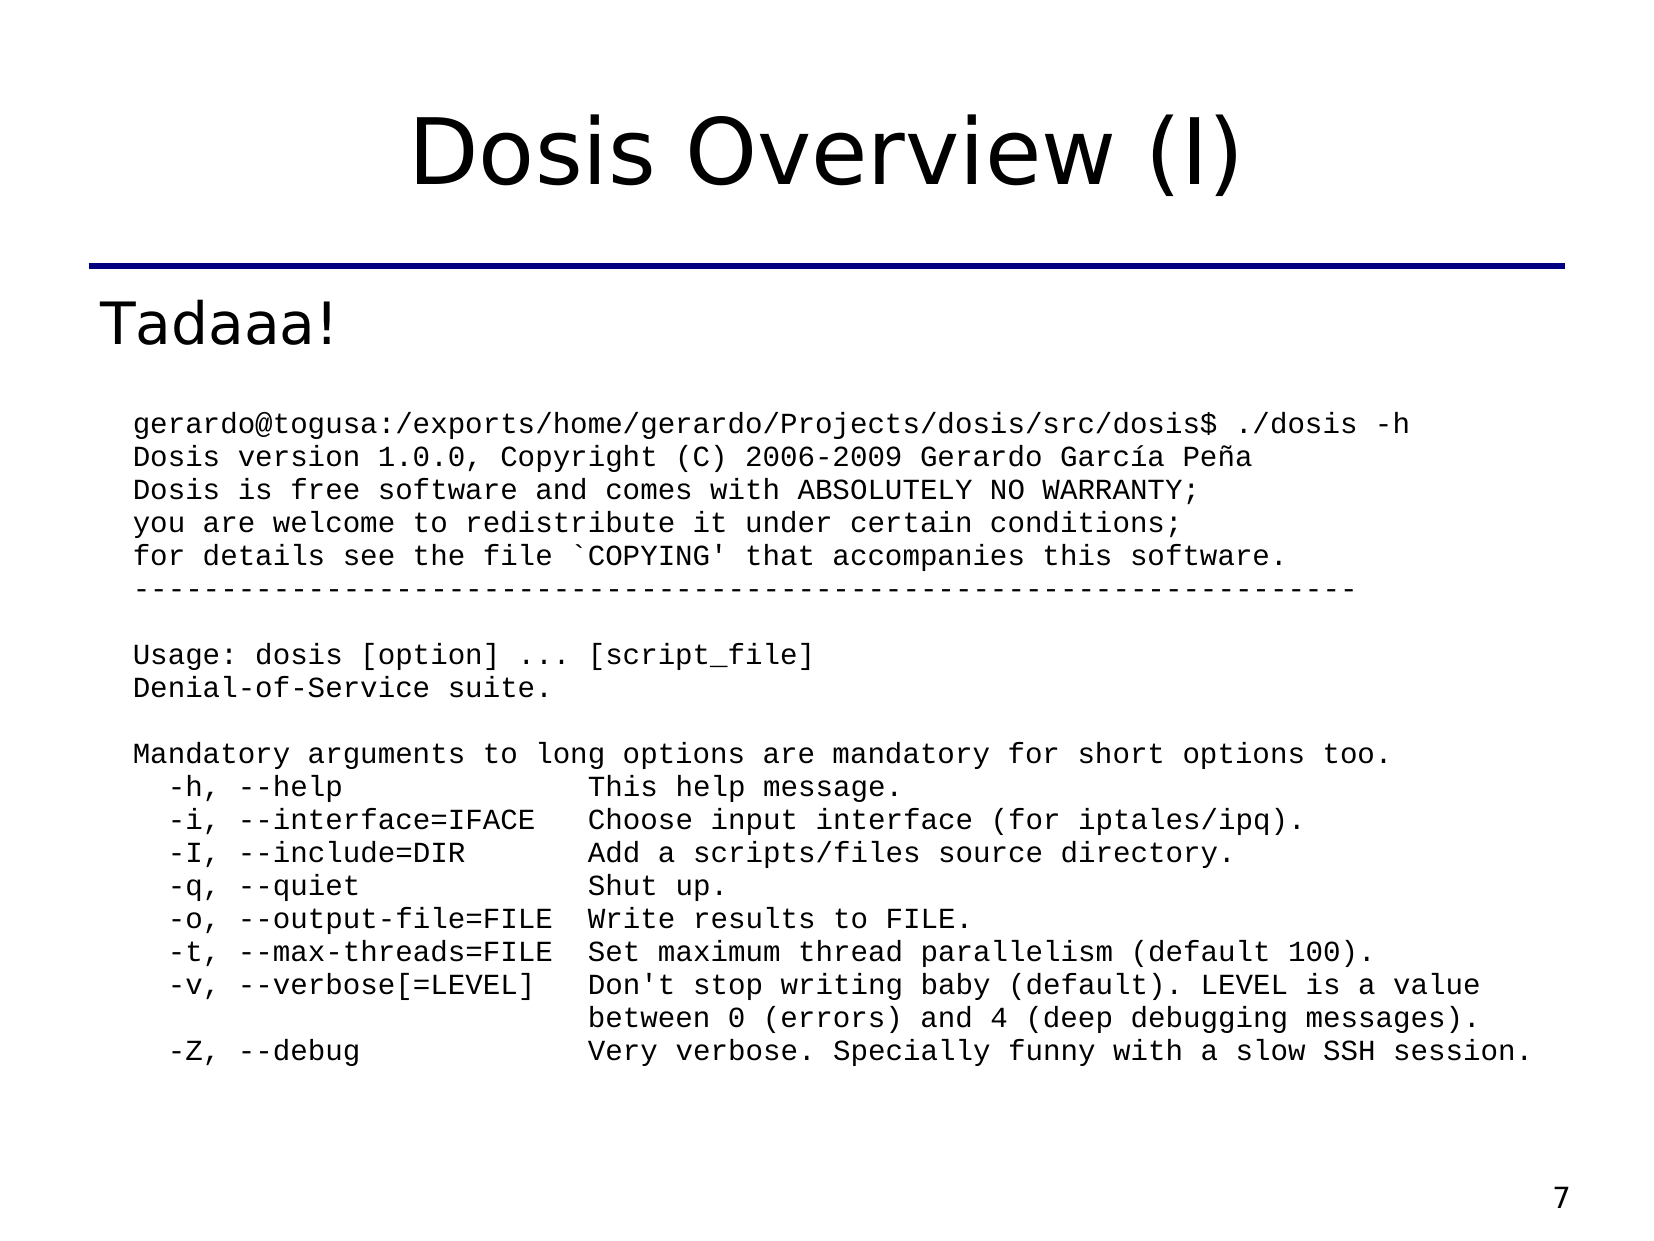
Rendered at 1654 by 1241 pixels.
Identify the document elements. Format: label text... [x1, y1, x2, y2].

text_box gerardo@togusa:/exports/home/gerardo/Projects/dosis/src/dosis$ ./dosis -h Dosis version 1.0.0, Copyright (C) 2006-2009 Gerardo García Peña Dosis is free software and comes with ABSOLUTELY NO WARRANTY; you are welcome to redistribute it under certain conditions; for details see the file `COPYING' that accompanies this software. ---------------------------------------------------------------------- Usage: dosis [option] ... [script_file] Denial-of-Service suite. Mandatory arguments to long options are mandatory for short options too. -h, --help This help message. -i, --interface=IFACE Choose input interface (for iptales/ipq). -I, --include=DIR Add a scripts/files source directory. -q, --quiet Shut up. -o, --output-file=FILE Write results to FILE. -t, --max-threads=FILE Set maximum thread parallelism (default 100). -v, --verbose[=LEVEL] Don't stop writing baby (default). LEVEL is a value between 0 (errors) and 4 (deep debugging messages). -Z, --debug Very verbose. Specially funny with a slow SSH session. [118, 401, 1595, 1110]
list Tadaaa! [82, 290, 1571, 1094]
title Dosis Overview (I) [82, 56, 1571, 250]
text_box [211, 501, 1511, 575]
